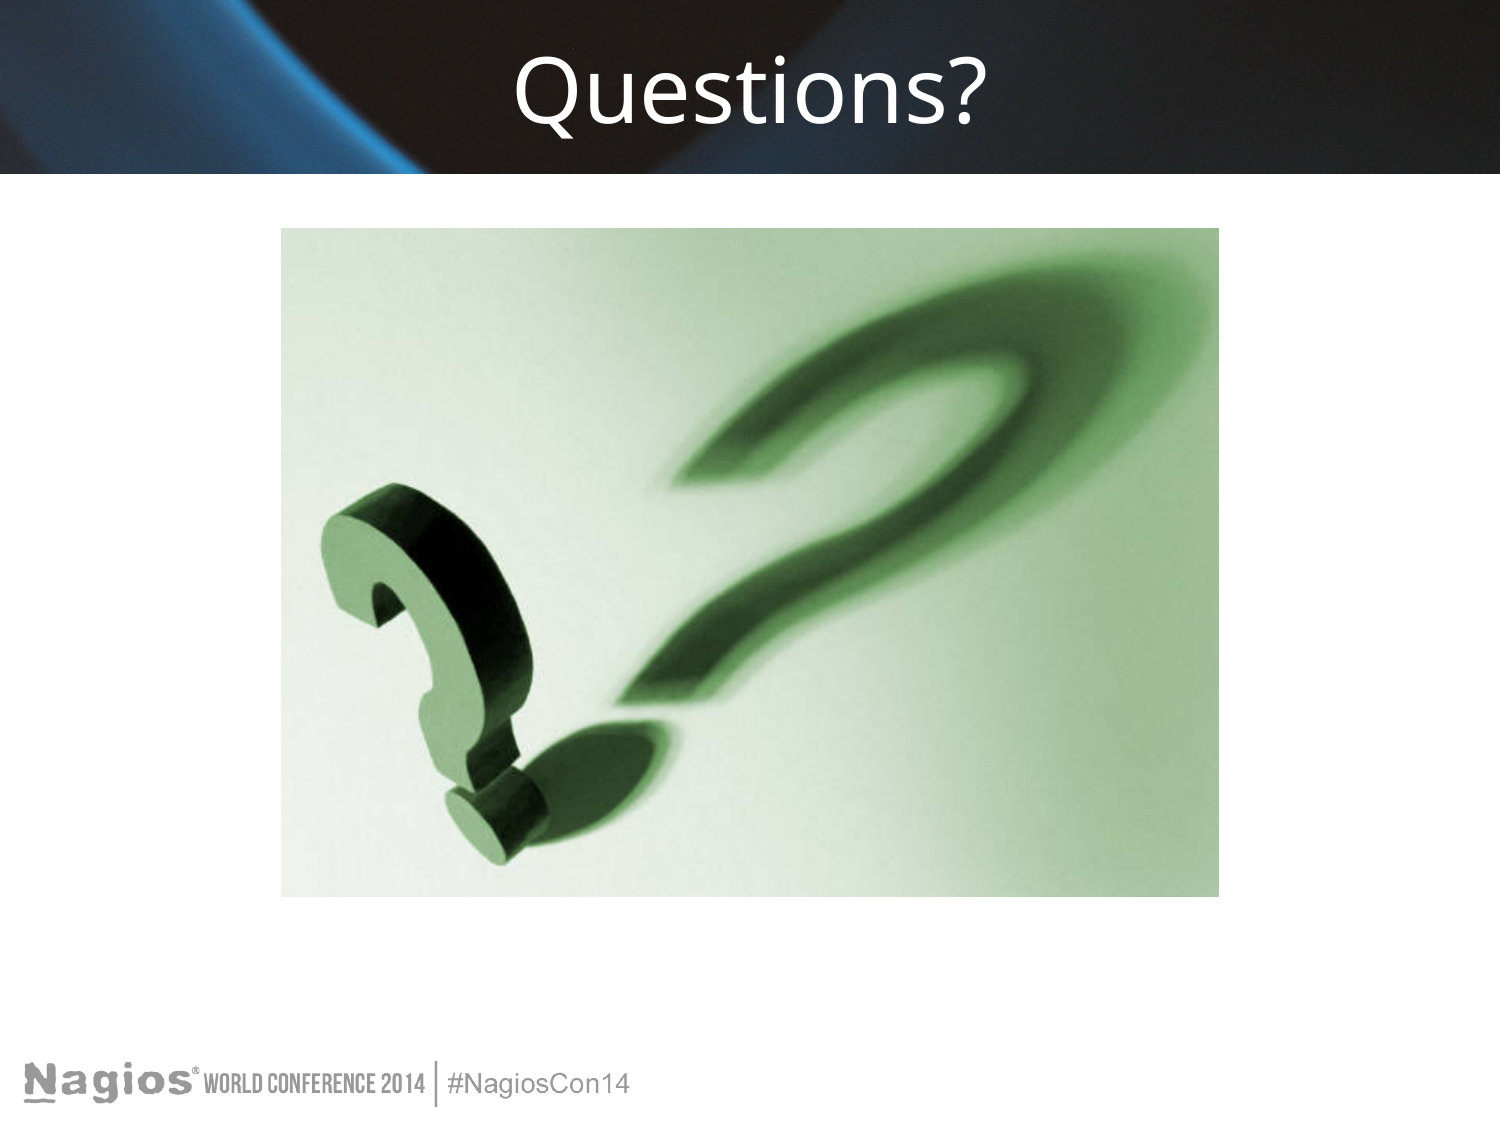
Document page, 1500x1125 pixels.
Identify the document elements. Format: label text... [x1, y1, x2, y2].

title Questions? [75, 0, 1426, 174]
picture [281, 228, 1219, 897]
